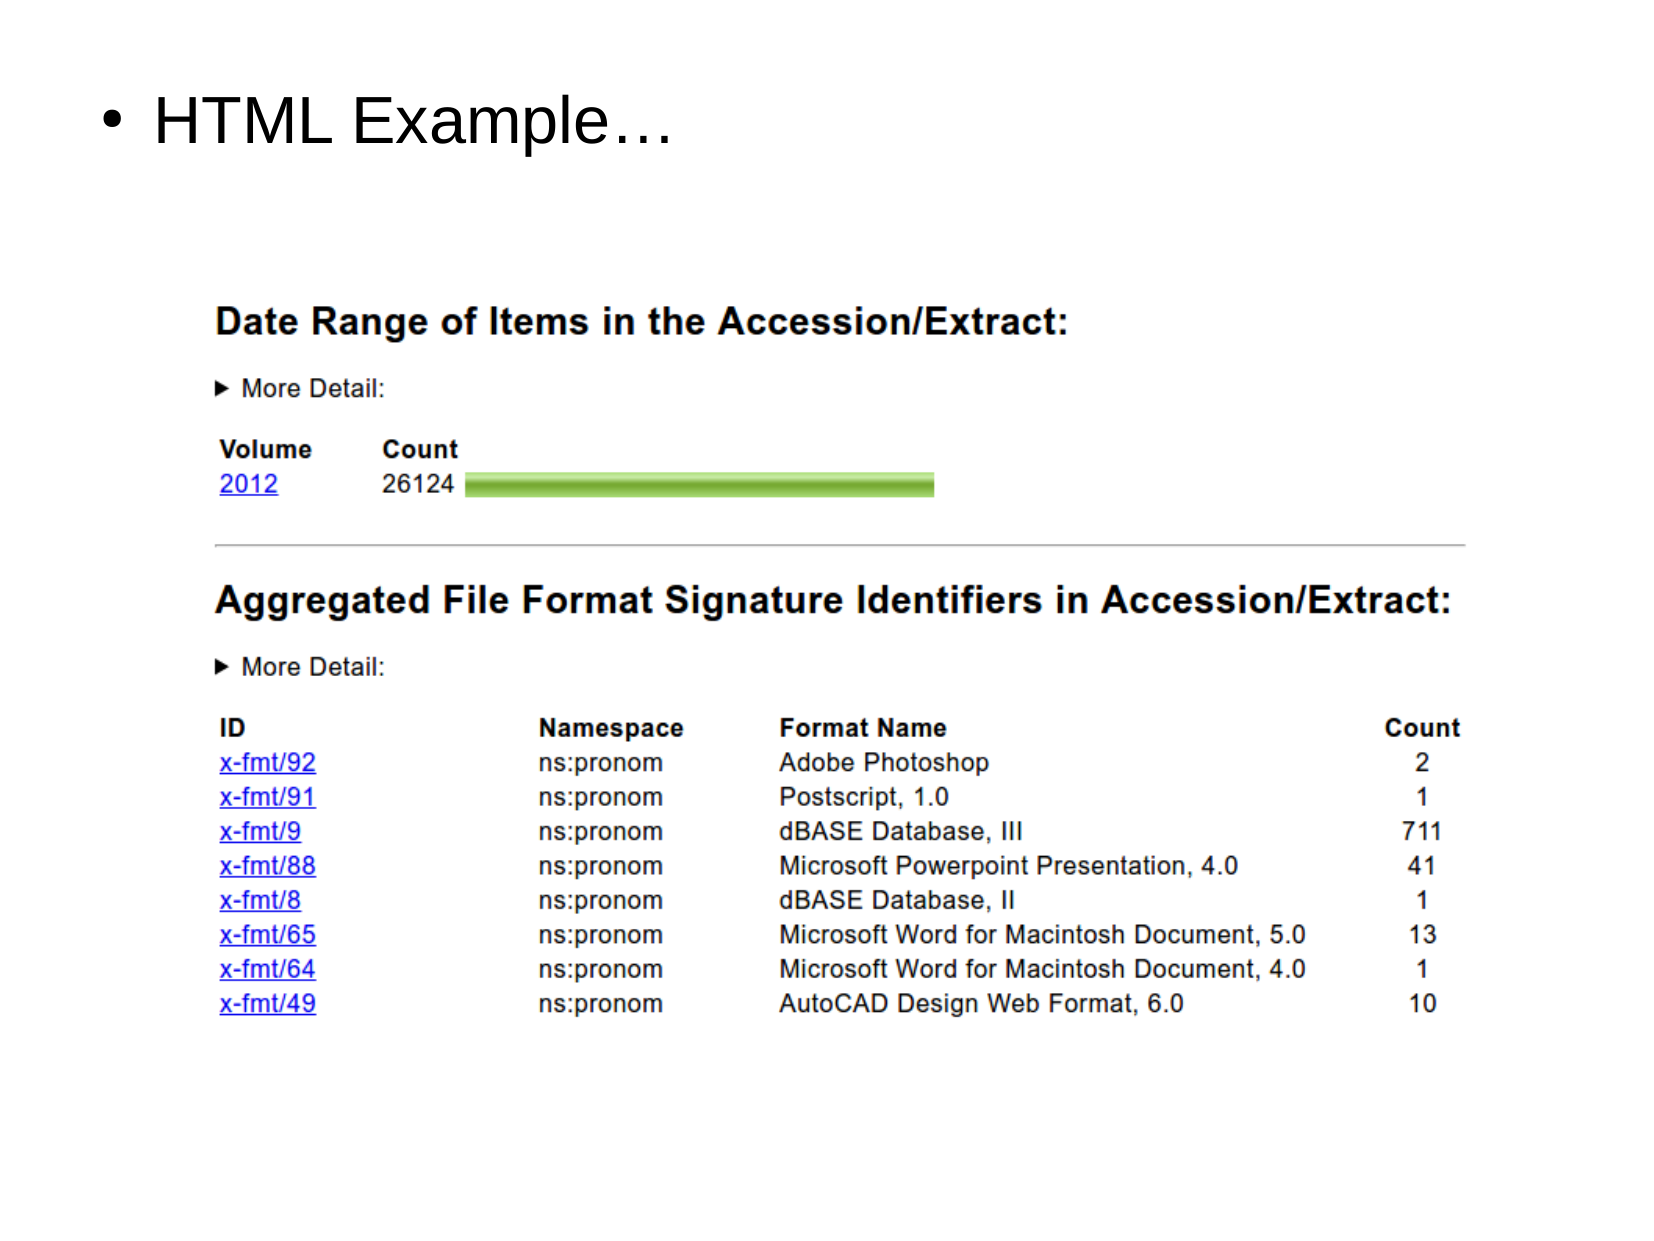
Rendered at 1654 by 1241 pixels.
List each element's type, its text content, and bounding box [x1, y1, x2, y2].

picture [87, 291, 1574, 1025]
list HTML Example… [82, 82, 1571, 189]
